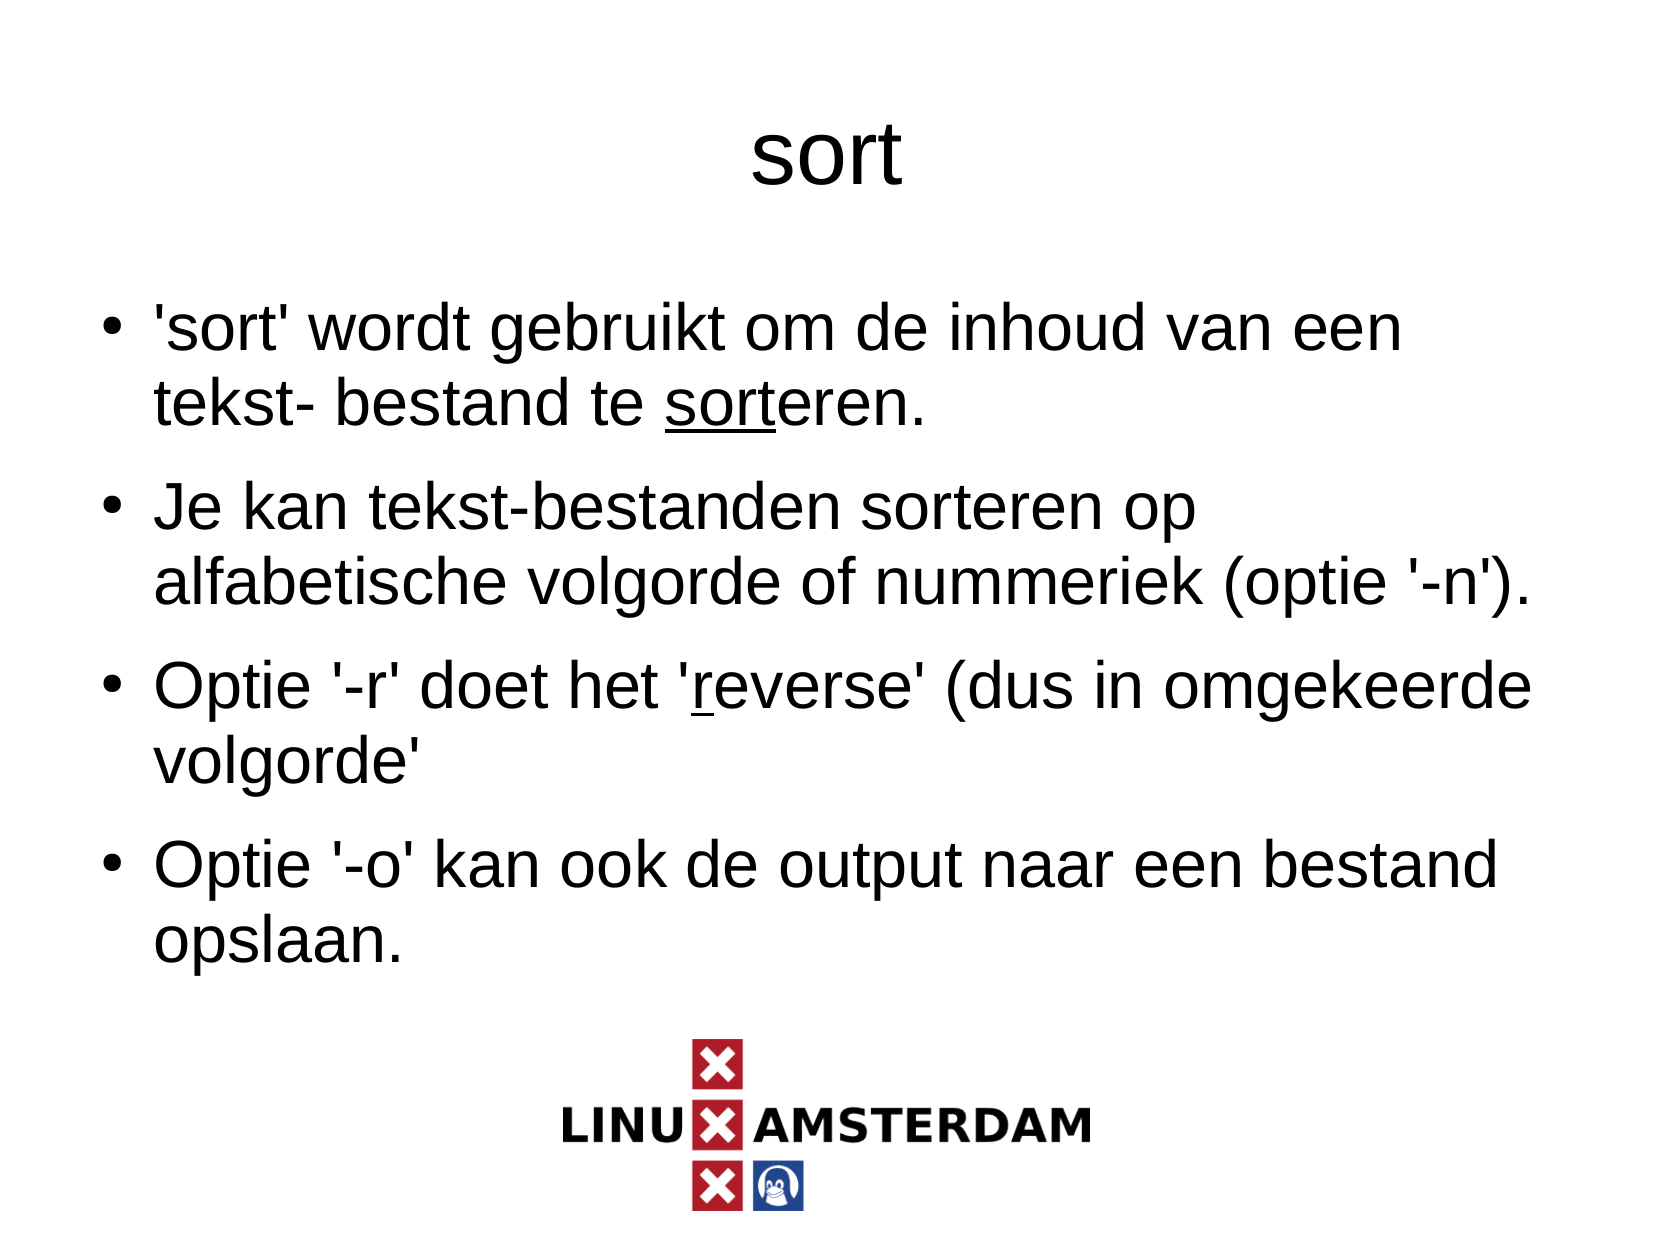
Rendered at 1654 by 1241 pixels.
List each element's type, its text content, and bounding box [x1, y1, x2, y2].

picture [563, 1039, 1090, 1211]
list 'sort' wordt gebruikt om de inhoud van een tekst- bestand te sorteren. Je kan tekst-bestanden sorteren op alfabetische volgorde of nummeriek (optie '-n'). Optie '-r' doet het 'reverse' (dus in omgekeerde volgorde' Optie '-o' kan ook de output naar een bestand opslaan. [82, 290, 1571, 1010]
title sort [82, 49, 1571, 257]
